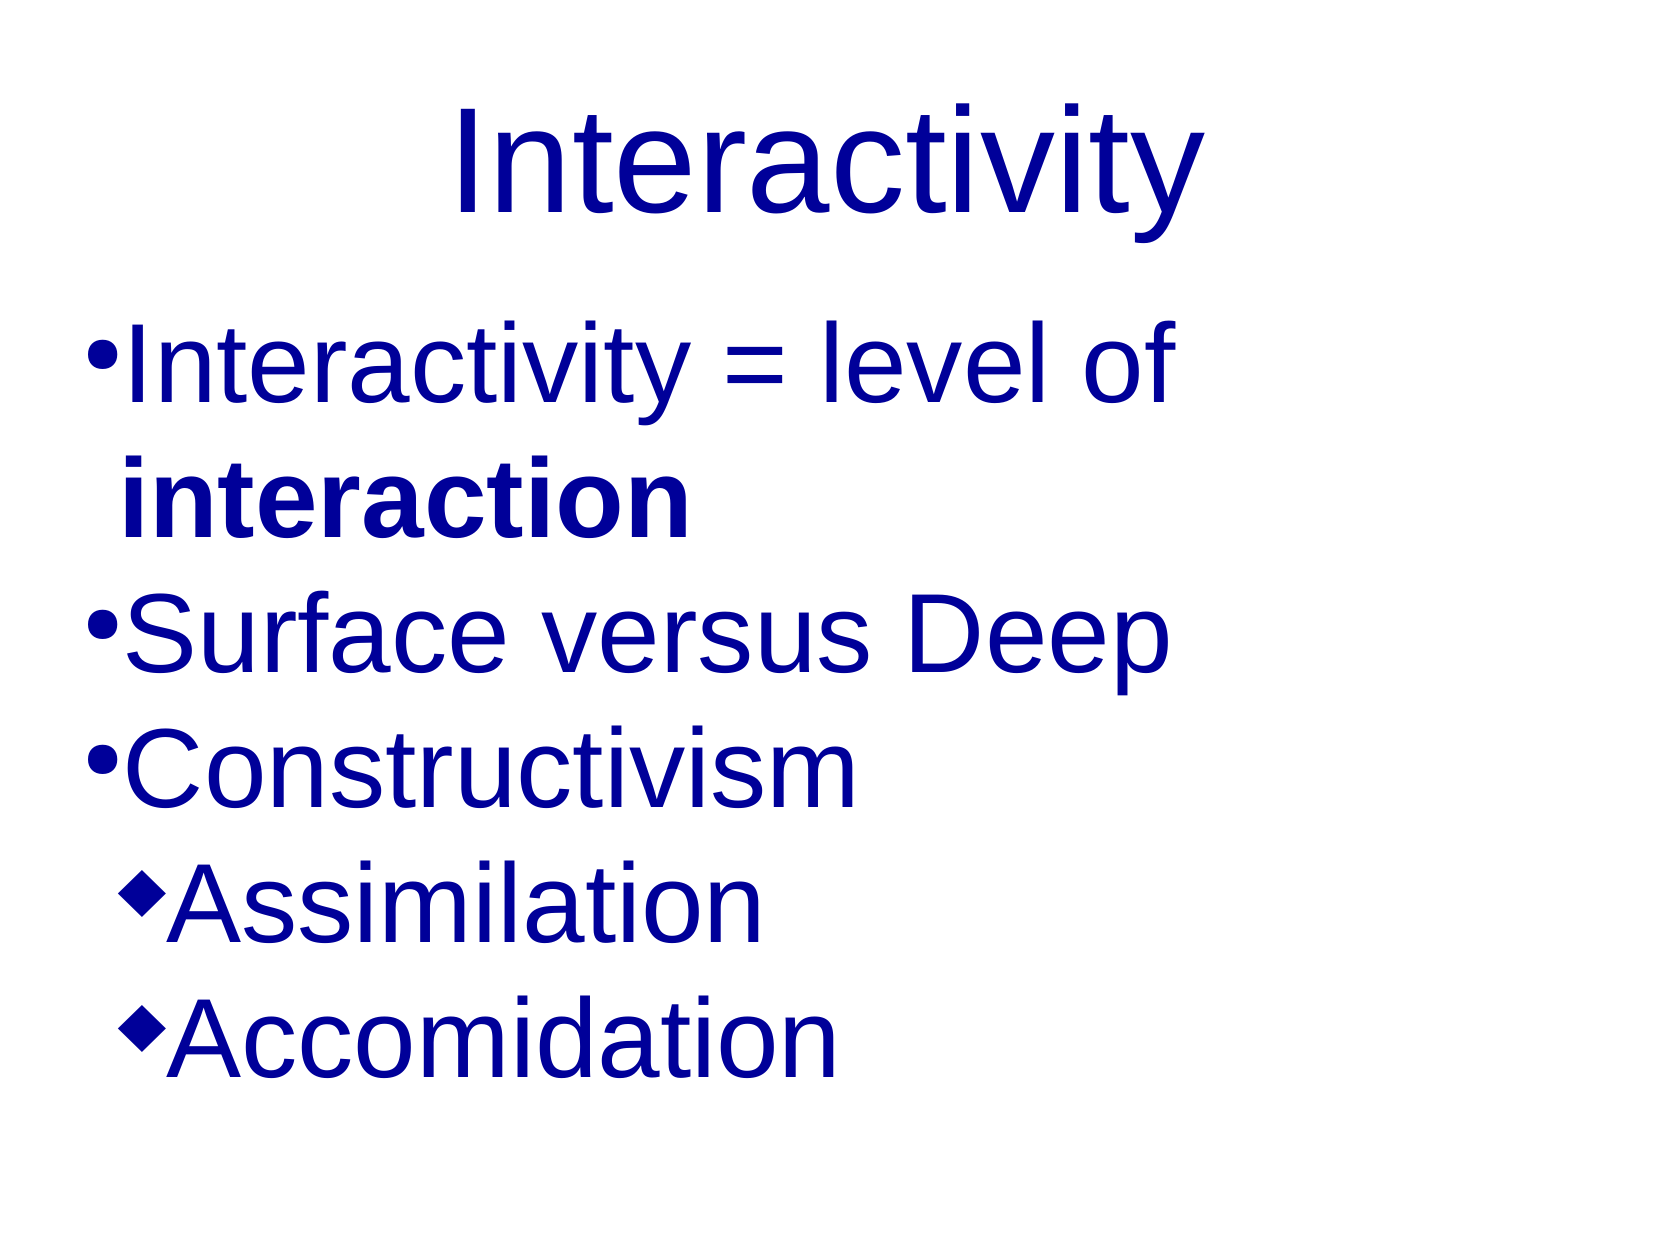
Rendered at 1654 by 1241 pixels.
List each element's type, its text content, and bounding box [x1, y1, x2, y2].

text_box Interactivity = level of interaction Surface versus Deep Constructivism Assimilation Accomidation [82, 290, 1571, 1010]
text_box Interactivity [82, 49, 1571, 257]
